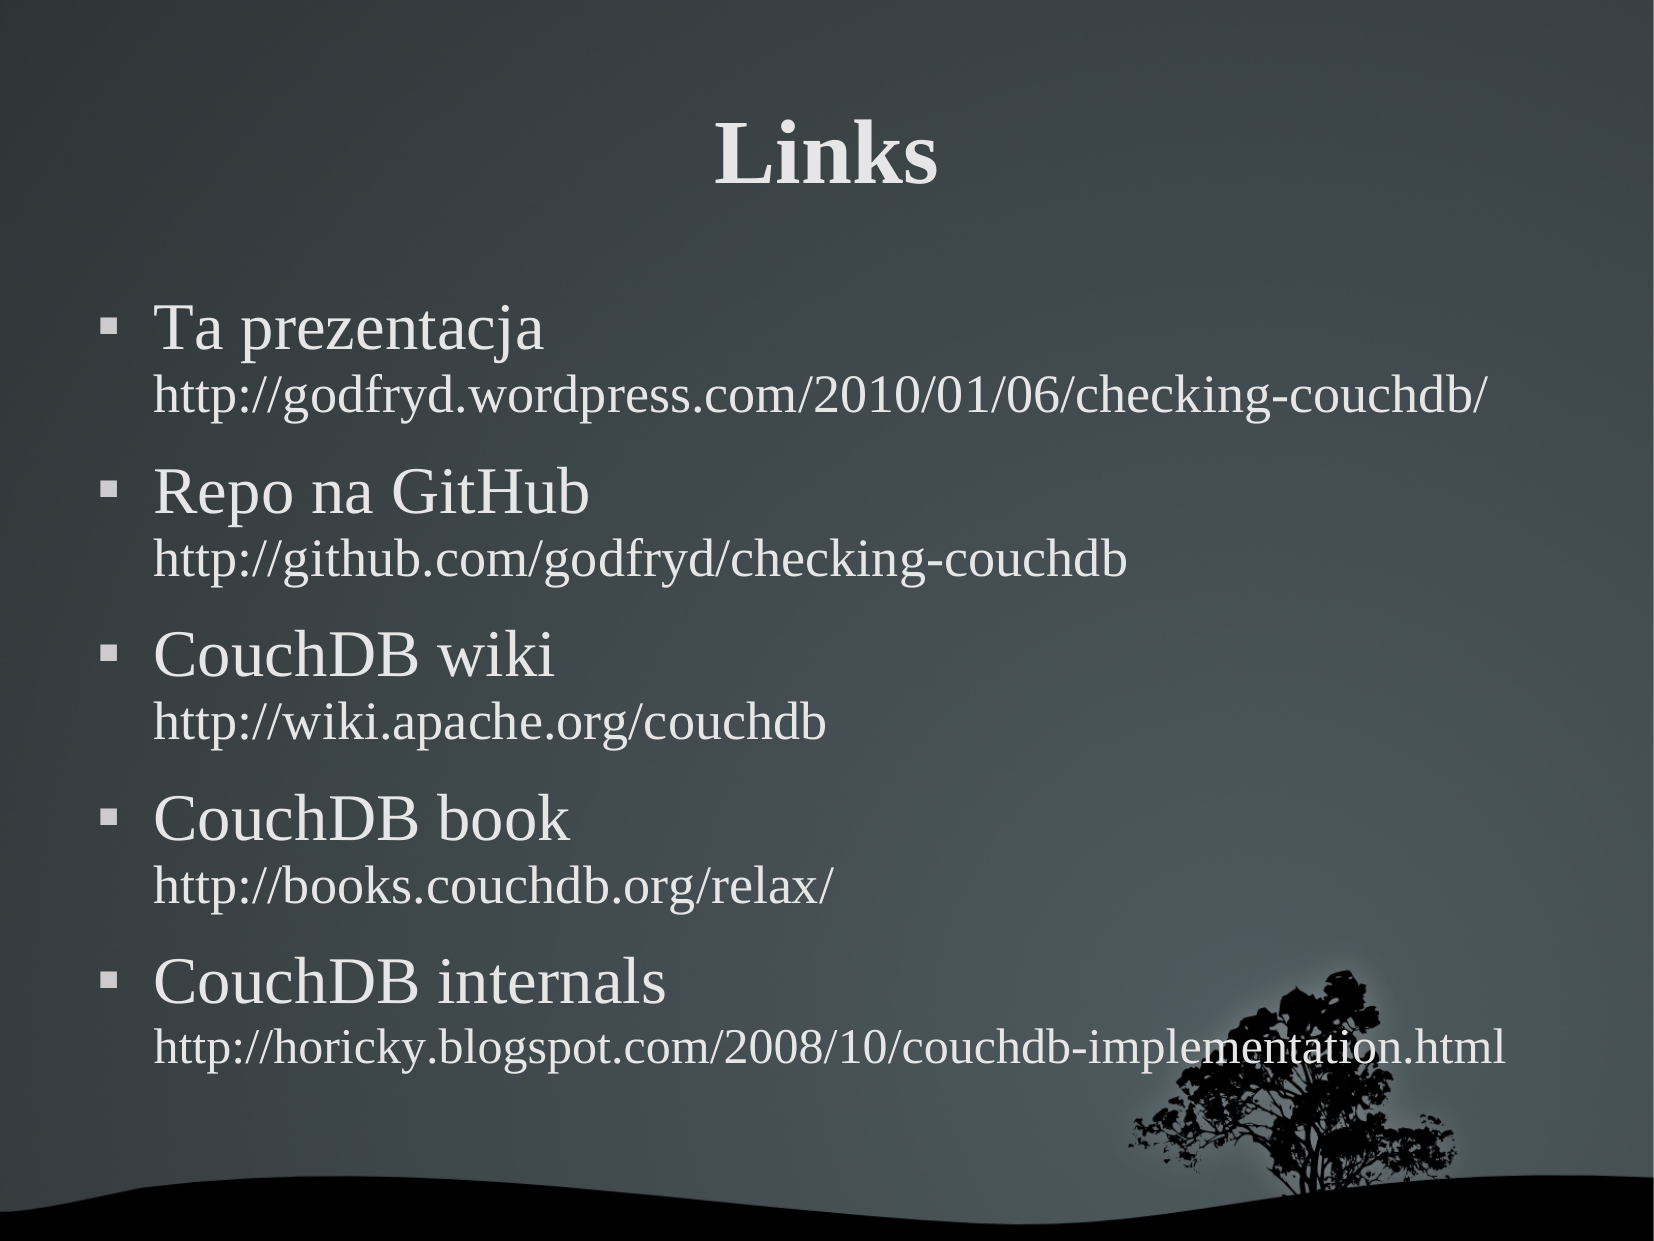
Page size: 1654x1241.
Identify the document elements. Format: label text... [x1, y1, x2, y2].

picture [0, 0, 1654, 1241]
title Links [82, 49, 1571, 257]
list Ta prezentacja http://godfryd.wordpress.com/2010/01/06/checking-couchdb/ Repo na GitHub http://github.com/godfryd/checking-couchdb CouchDB wiki http://wiki.apache.org/couchdb CouchDB book http://books.couchdb.org/relax/ CouchDB internals http://horicky.blogspot.com/2008/10/couchdb-implementation.html [82, 290, 1571, 1135]
